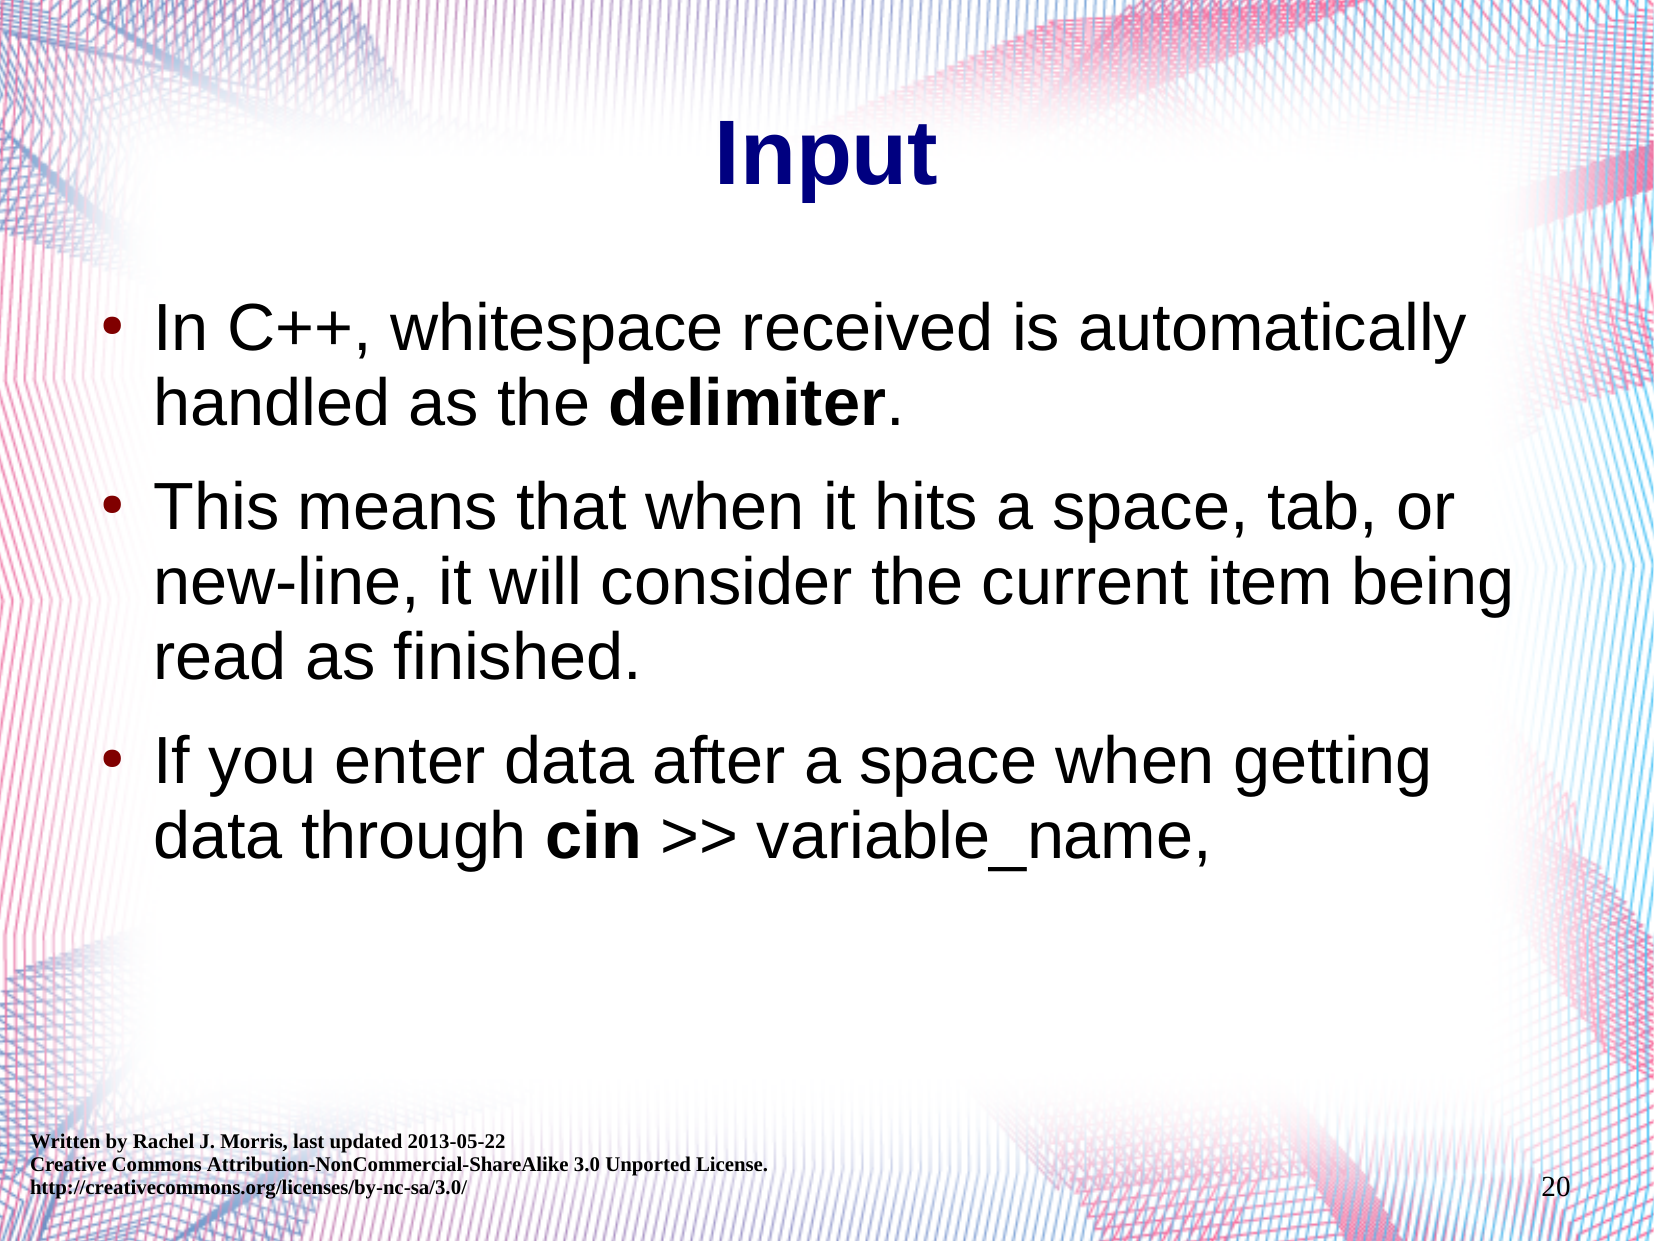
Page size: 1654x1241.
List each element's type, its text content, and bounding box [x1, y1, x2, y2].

title Input [82, 49, 1571, 257]
picture [0, 0, 1654, 1241]
list In C++, whitespace received is automatically handled as the delimiter. This means that when it hits a space, tab, or new-line, it will consider the current item being read as finished. If you enter data after a space when getting data through cin >> variable_name, [82, 290, 1571, 873]
